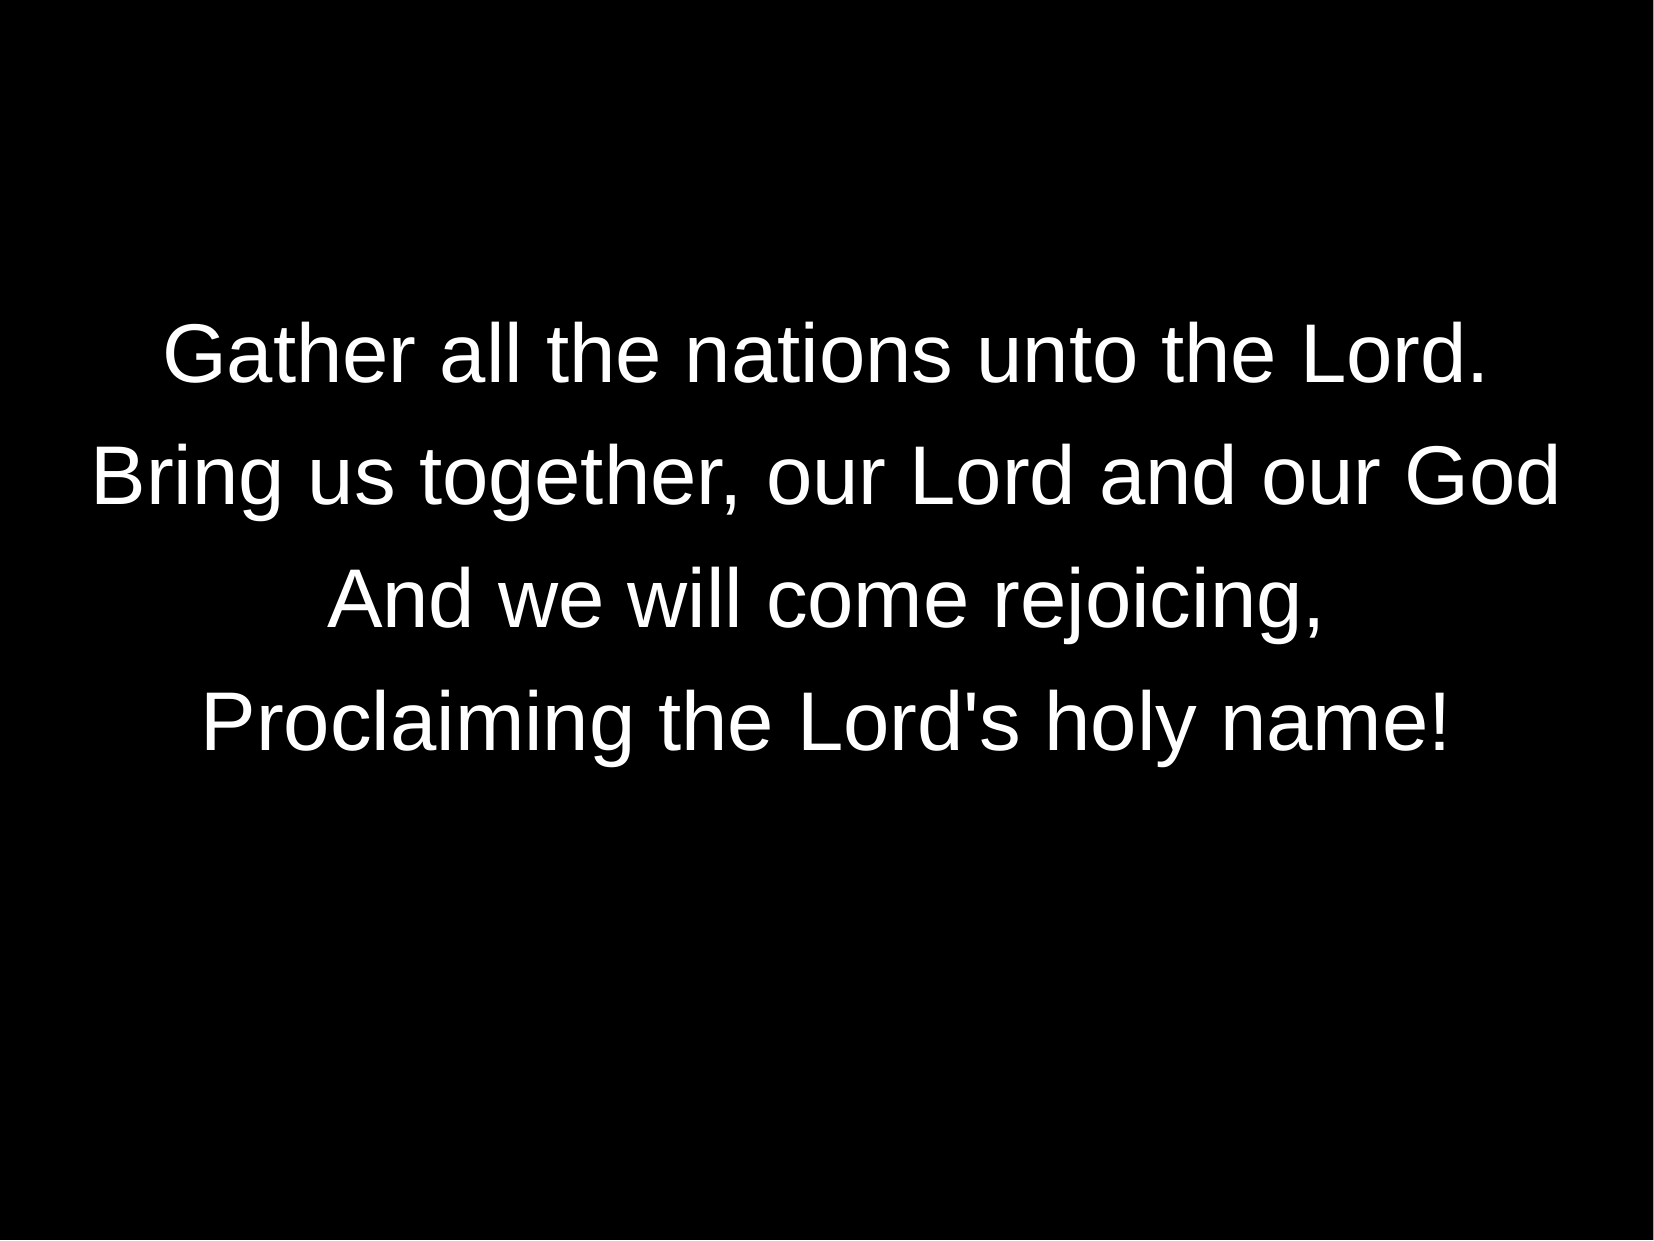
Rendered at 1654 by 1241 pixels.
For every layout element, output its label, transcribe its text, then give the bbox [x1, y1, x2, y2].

list Gather all the nations unto the Lord. Bring us together, our Lord and our God And we will come rejoicing, Proclaiming the Lord's holy name! [0, 307, 1654, 1027]
